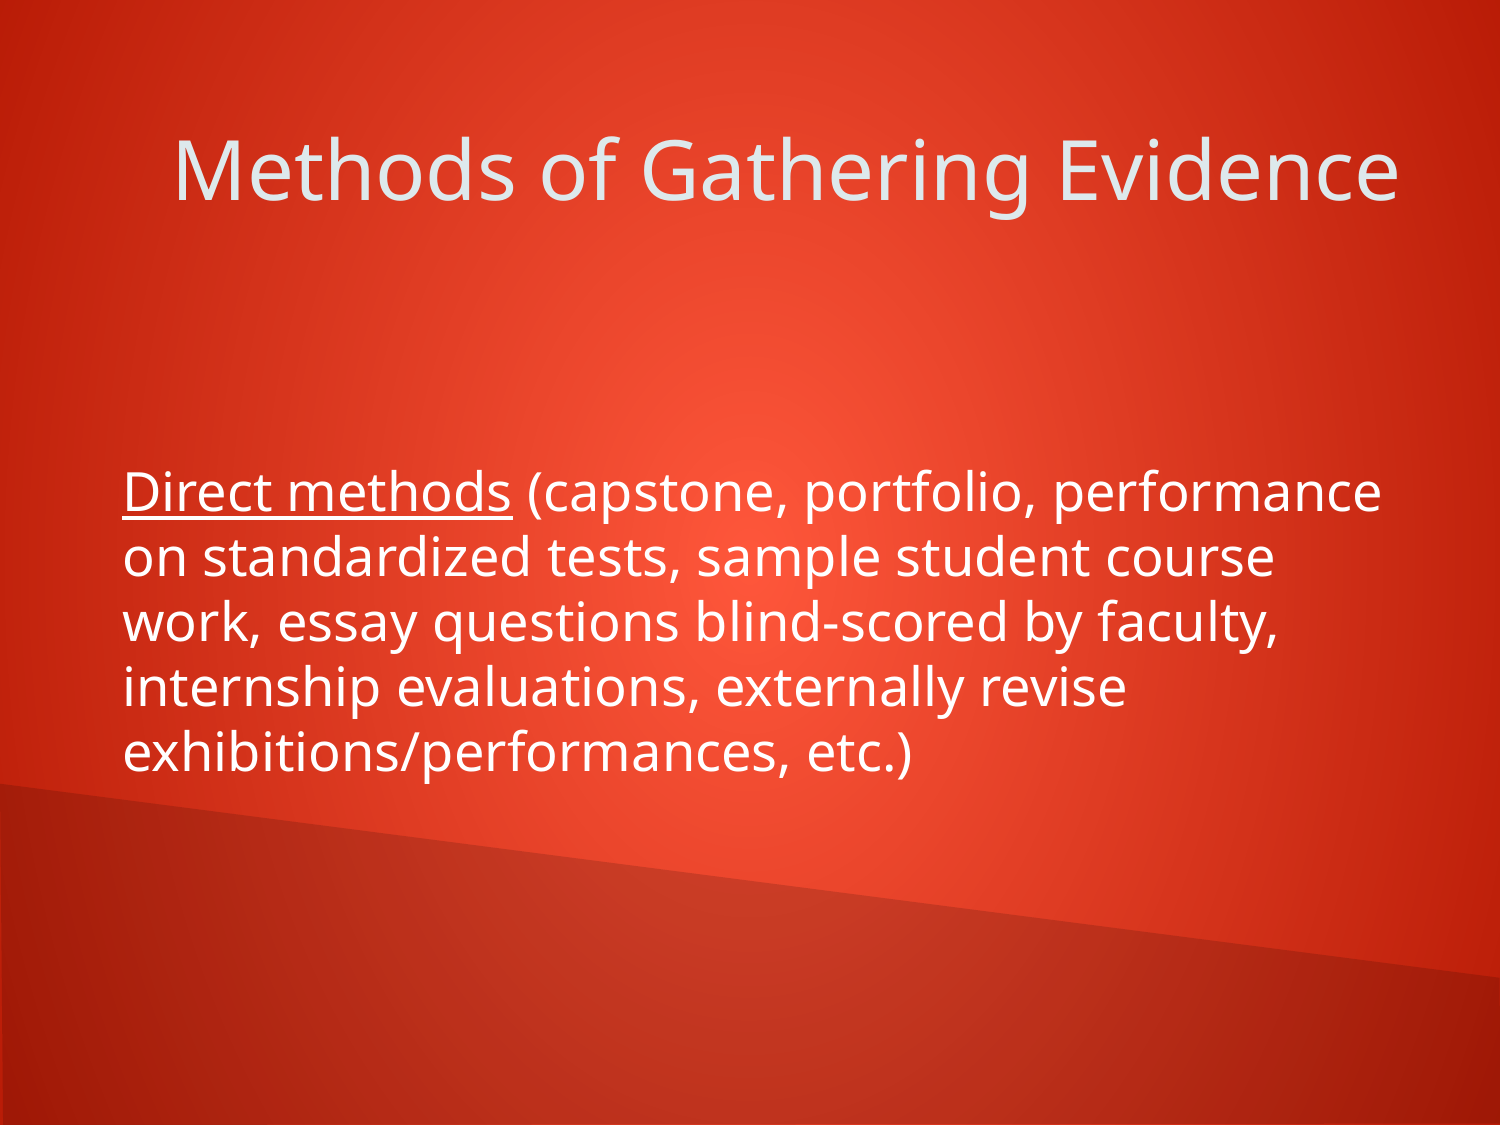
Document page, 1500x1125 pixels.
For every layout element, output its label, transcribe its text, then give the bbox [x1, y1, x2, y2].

list Direct methods (capstone, portfolio, performance on standardized tests, sample student course work, essay questions blind-scored by faculty, internship evaluations, externally revise exhibitions/performances, etc.) [62, 450, 1413, 1125]
title Methods of Gathering Evidence [150, 45, 1425, 233]
